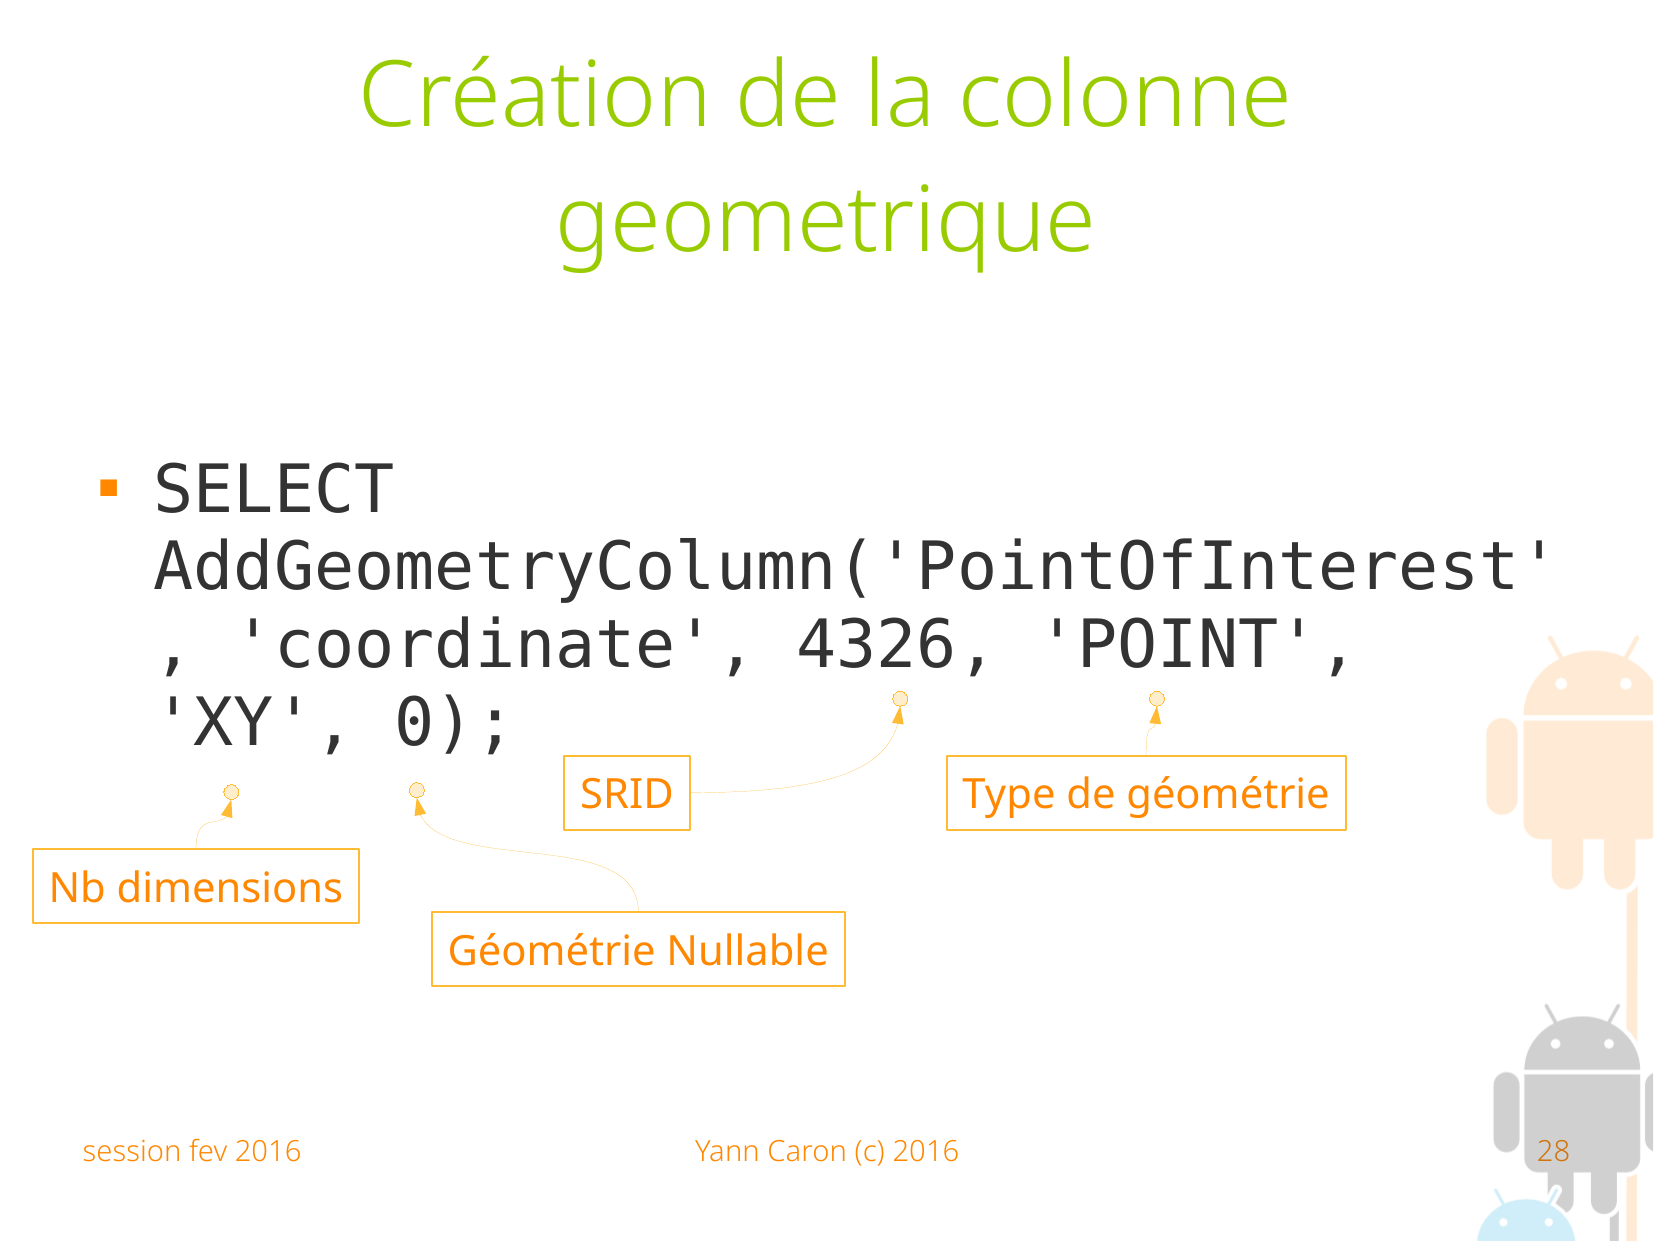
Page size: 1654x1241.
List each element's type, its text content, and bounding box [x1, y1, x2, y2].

text_box [223, 784, 239, 800]
text_box Géométrie Nullable [431, 912, 828, 979]
text_box Nb dimensions [32, 849, 347, 916]
text_box [892, 691, 908, 706]
text_box SRID [564, 755, 690, 822]
text_box [409, 782, 425, 798]
text_box Type de géométrie [946, 755, 1332, 822]
title Création de la colonne geometrique [82, 45, 1571, 261]
text_box [1149, 691, 1165, 706]
list SELECT AddGeometryColumn('PointOfInterest', 'coordinate', 4326, 'POINT', 'XY', 0); [82, 450, 1571, 1010]
picture [240, 423, 1654, 1241]
